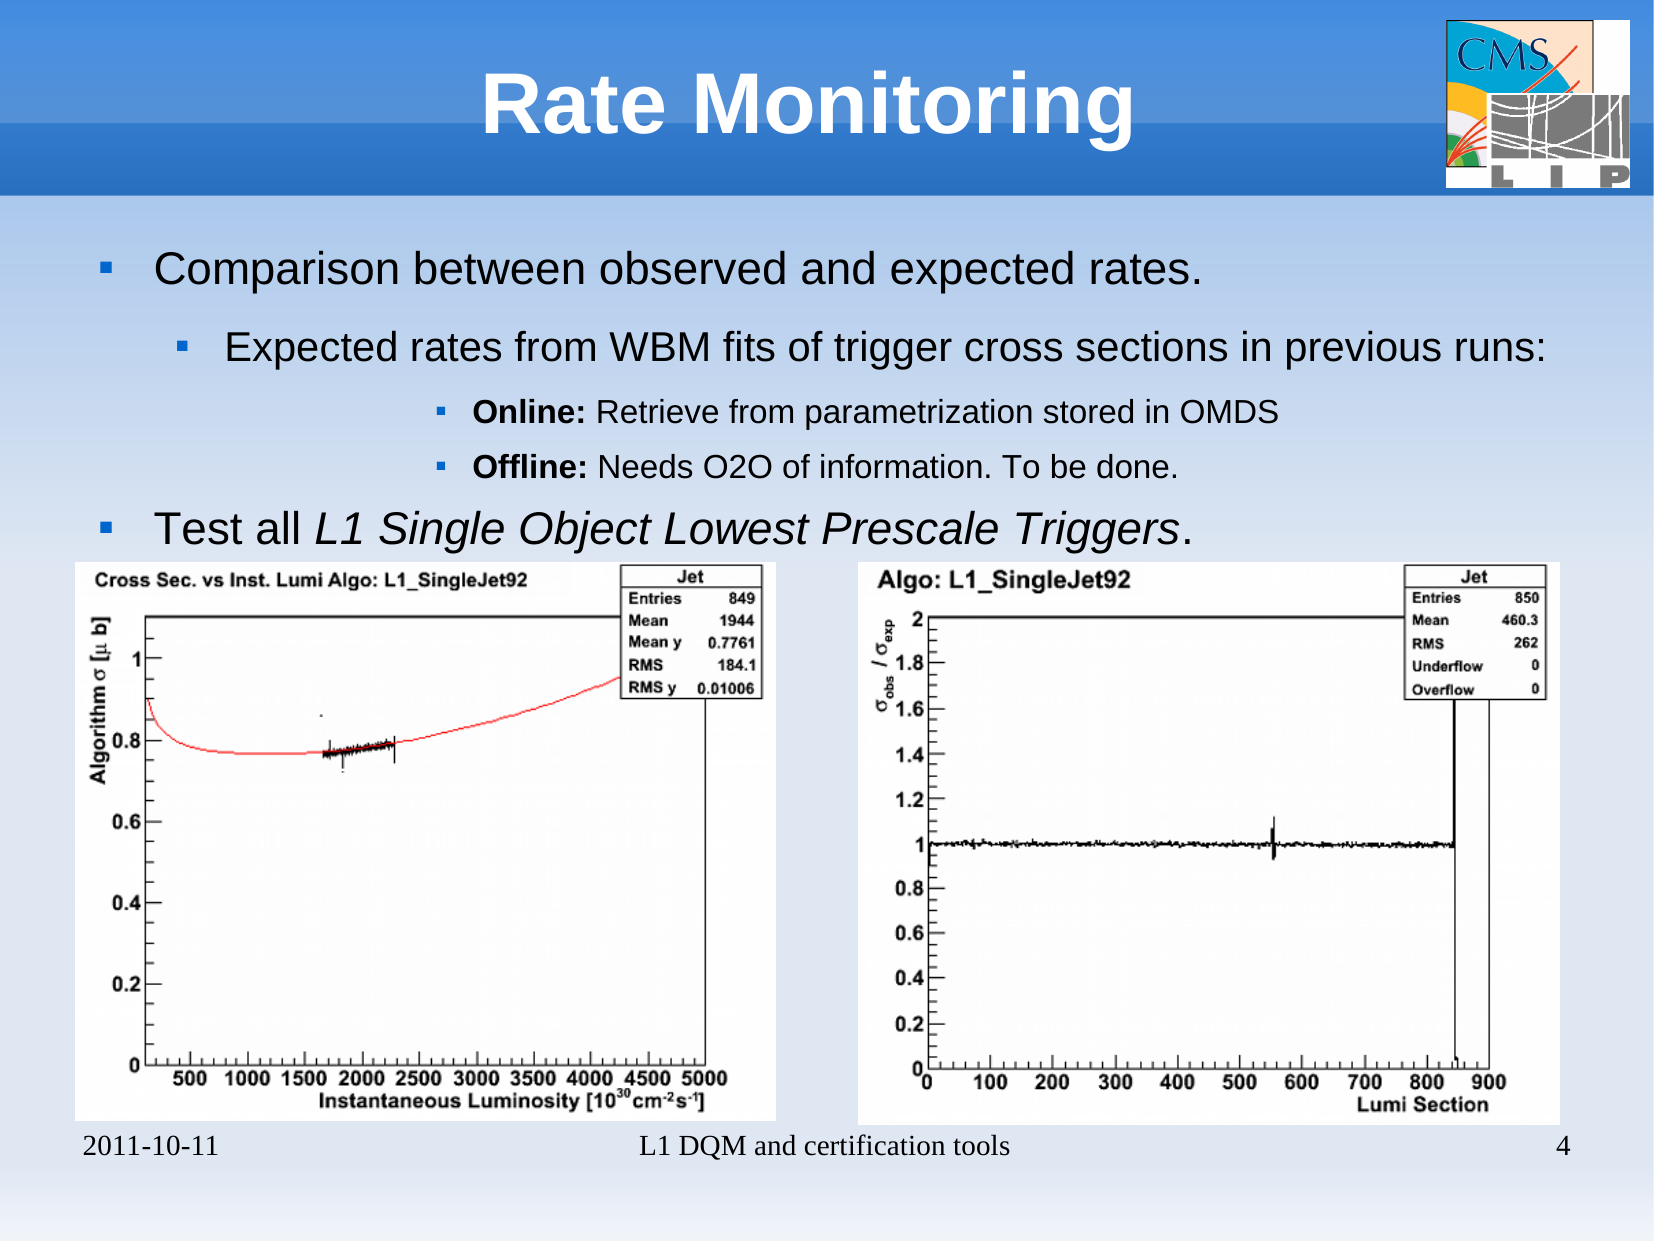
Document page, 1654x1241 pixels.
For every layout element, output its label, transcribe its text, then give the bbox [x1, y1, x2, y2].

title Rate Monitoring [76, 0, 1565, 208]
list Comparison between observed and expected rates. Expected rates from WBM fits of trigger cross sections in previous runs: Online: Retrieve from parametrization stored in OMDS Offline: Needs O2O of information. To be done. Test all L1 Single Object Lowest Prescale Triggers. [82, 242, 1576, 563]
picture [0, 0, 1654, 1241]
